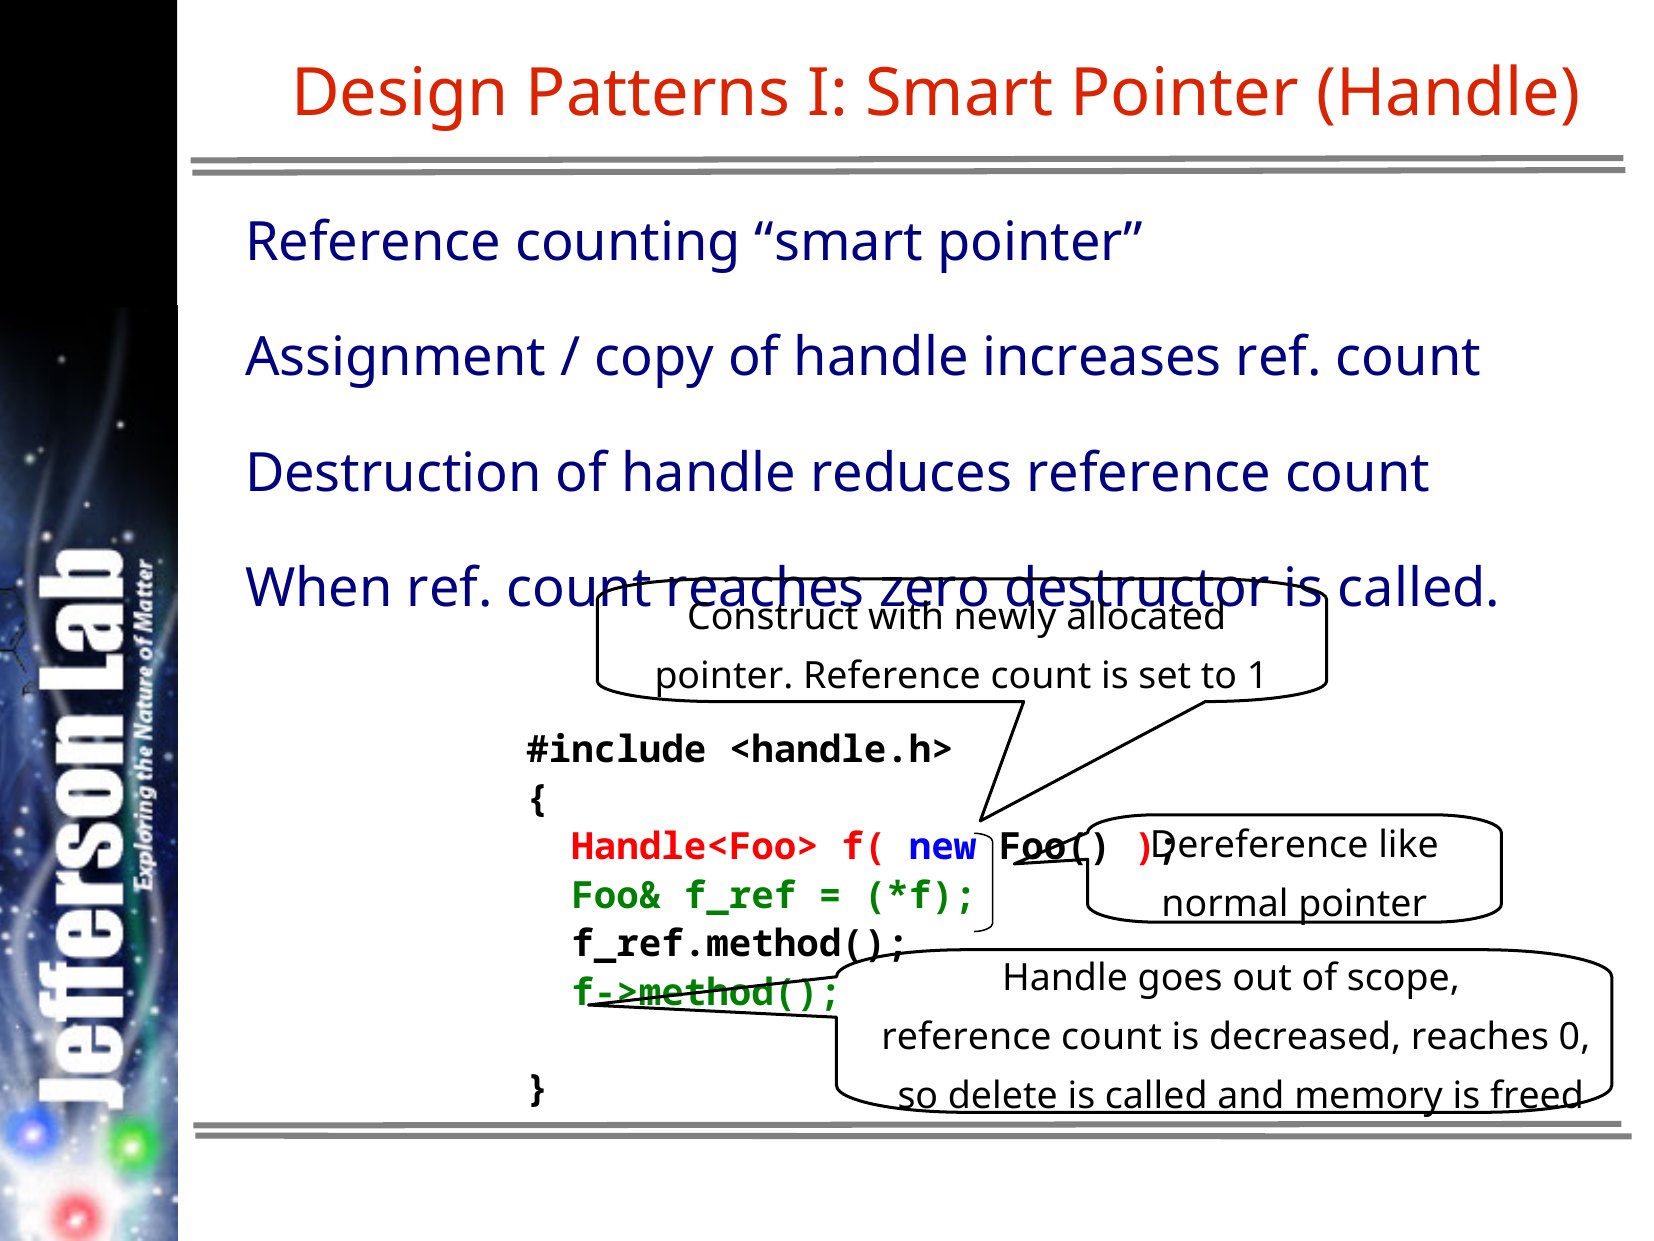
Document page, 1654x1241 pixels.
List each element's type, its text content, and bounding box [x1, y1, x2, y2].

text_box Dereference like normal pointer [1014, 814, 1502, 923]
title Design Patterns I: Smart Pointer (Handle) [235, 17, 1638, 149]
text_box Construct with newly allocated pointer. Reference count is set to 1 [597, 578, 1327, 821]
picture [0, 308, 178, 1241]
text_box Handle goes out of scope, reference count is decreased, reaches 0, so delete is called and memory is freed [588, 949, 1612, 1113]
text_box #include <handle.h> { Handle<Foo> f( new Foo() ); Foo& f_ref = (*f); f_ref.method(); f->method(); } [511, 716, 1226, 1120]
list Reference counting “smart pointer” Assignment / copy of handle increases ref. count Destruction of handle reduces reference count When ref. count reaches zero destructor is called. [227, 190, 1628, 619]
